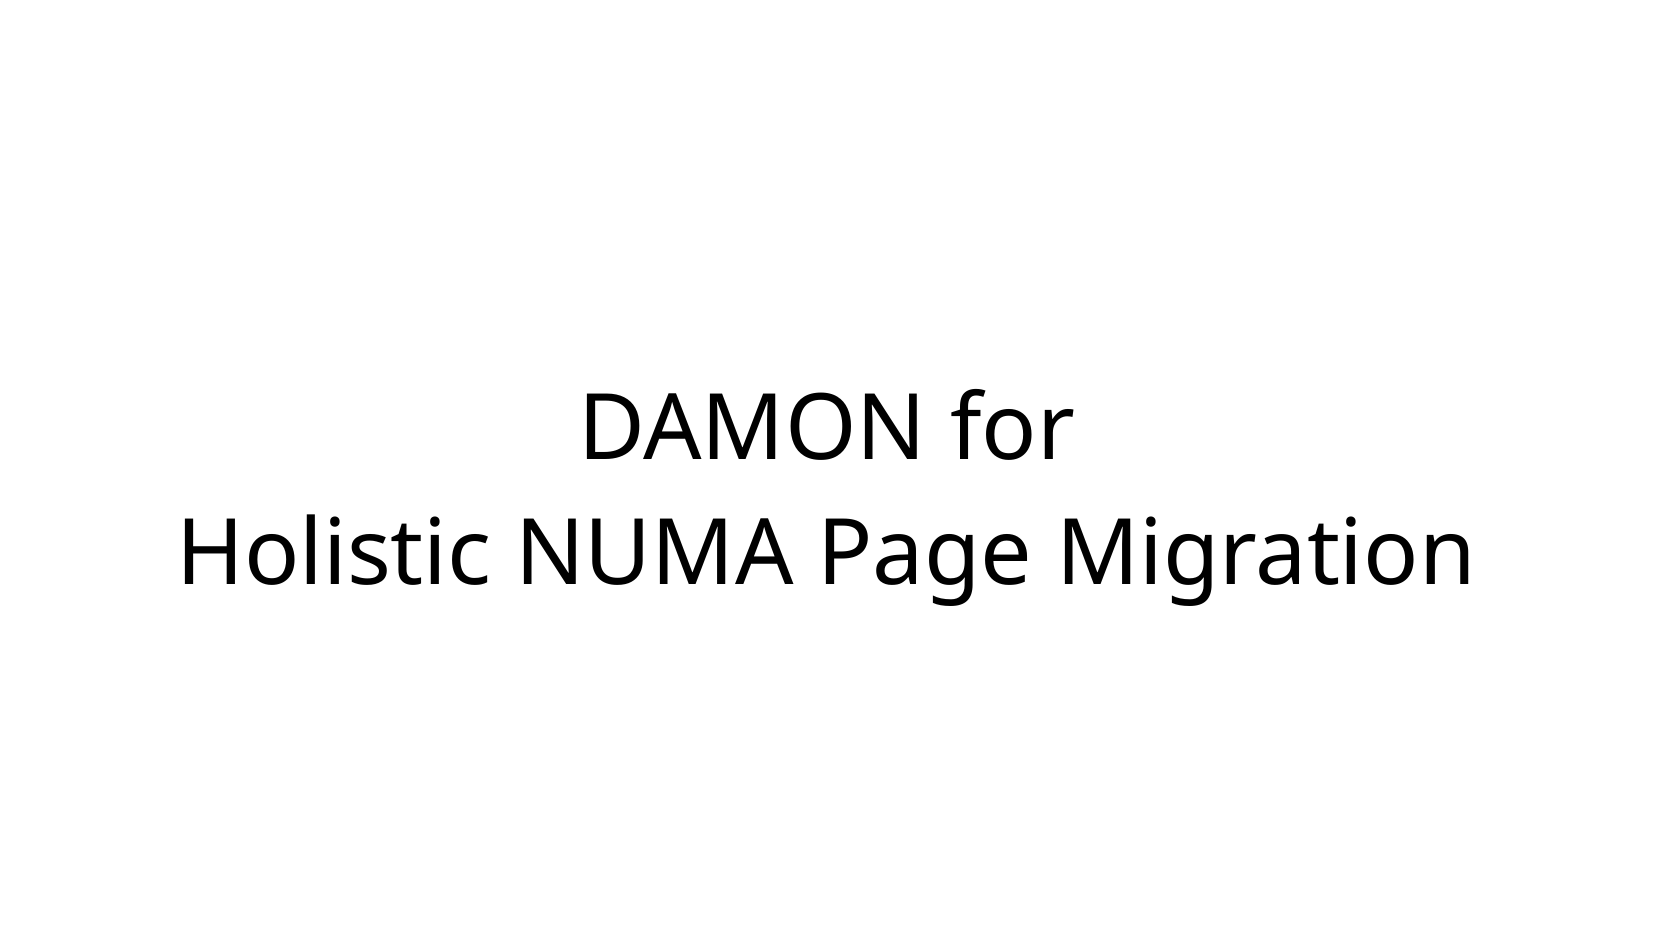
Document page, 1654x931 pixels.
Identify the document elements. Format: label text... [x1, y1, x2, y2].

title DAMON for Holistic NUMA Page Migration [82, 379, 1571, 594]
